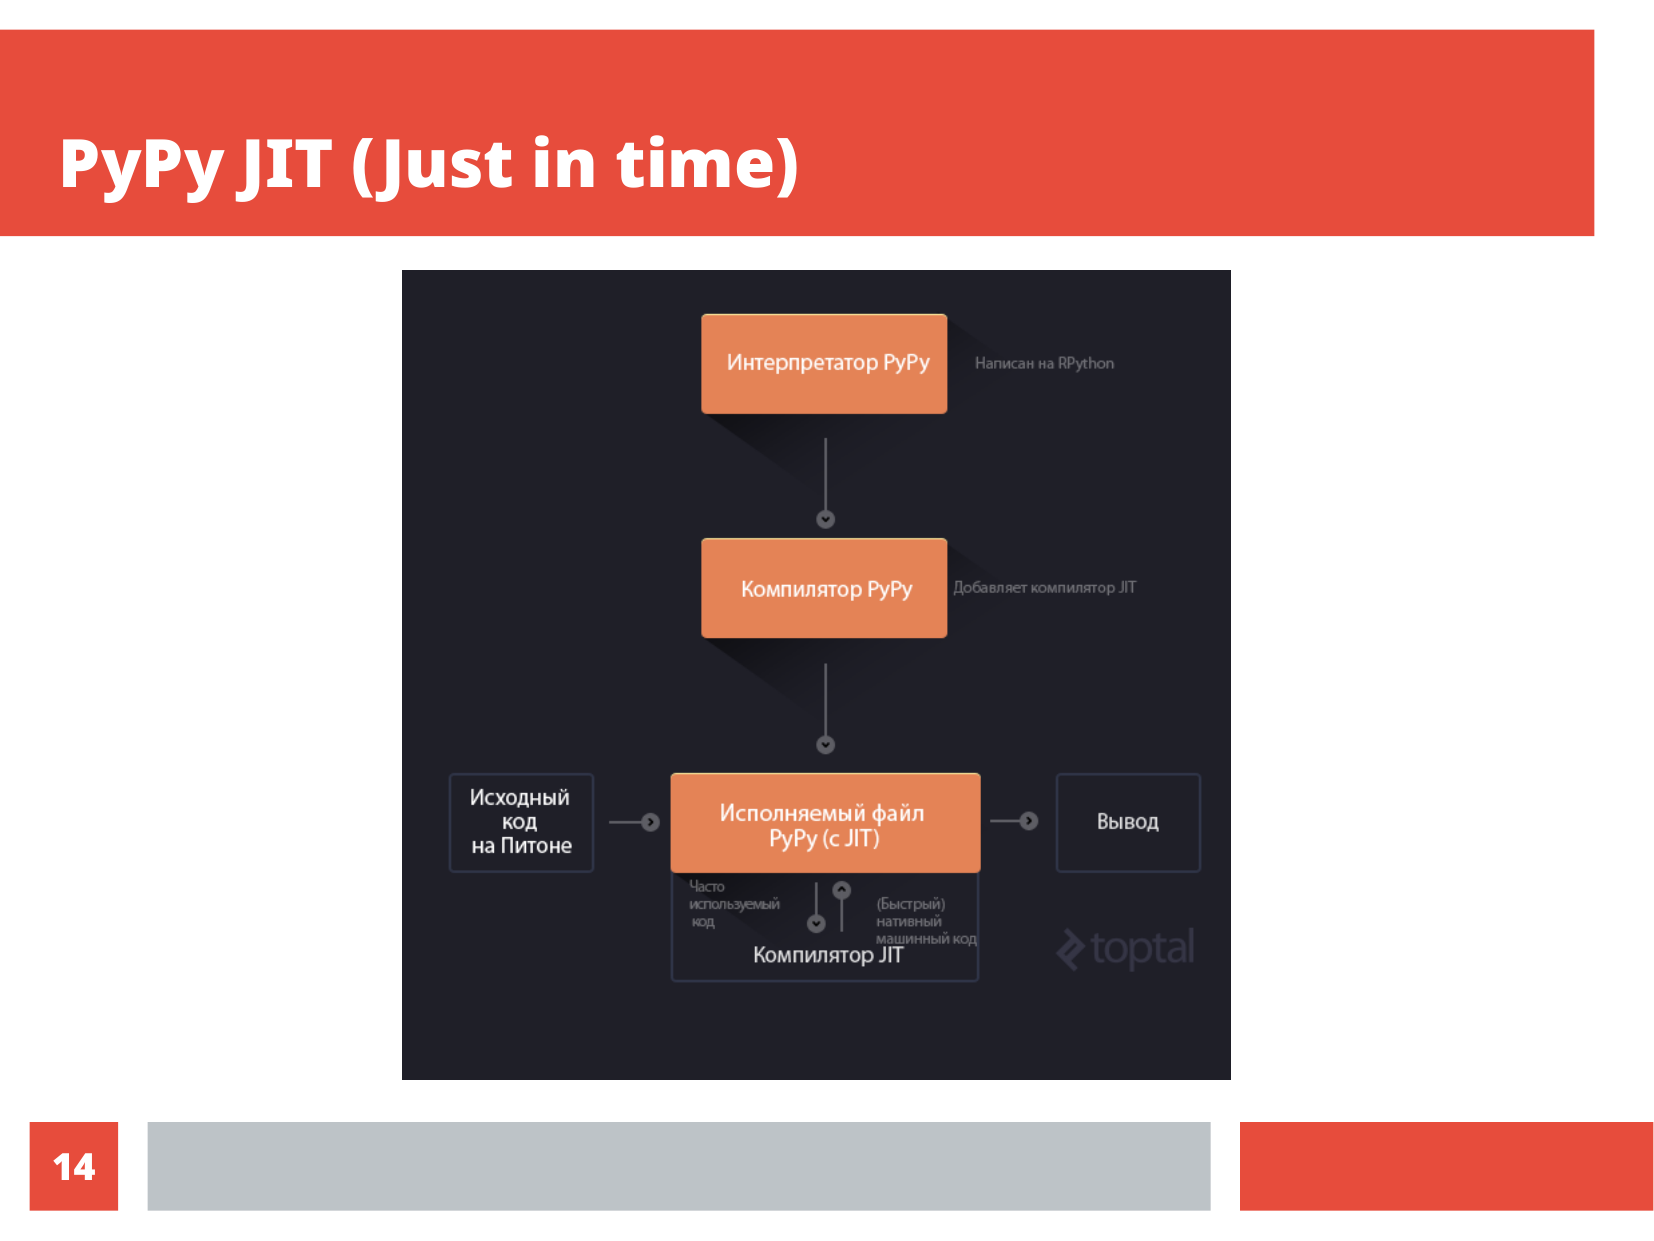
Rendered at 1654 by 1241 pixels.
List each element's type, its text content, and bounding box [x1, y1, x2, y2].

title PyPy JIT (Just in time) [59, 59, 1595, 207]
picture [402, 270, 1231, 1081]
